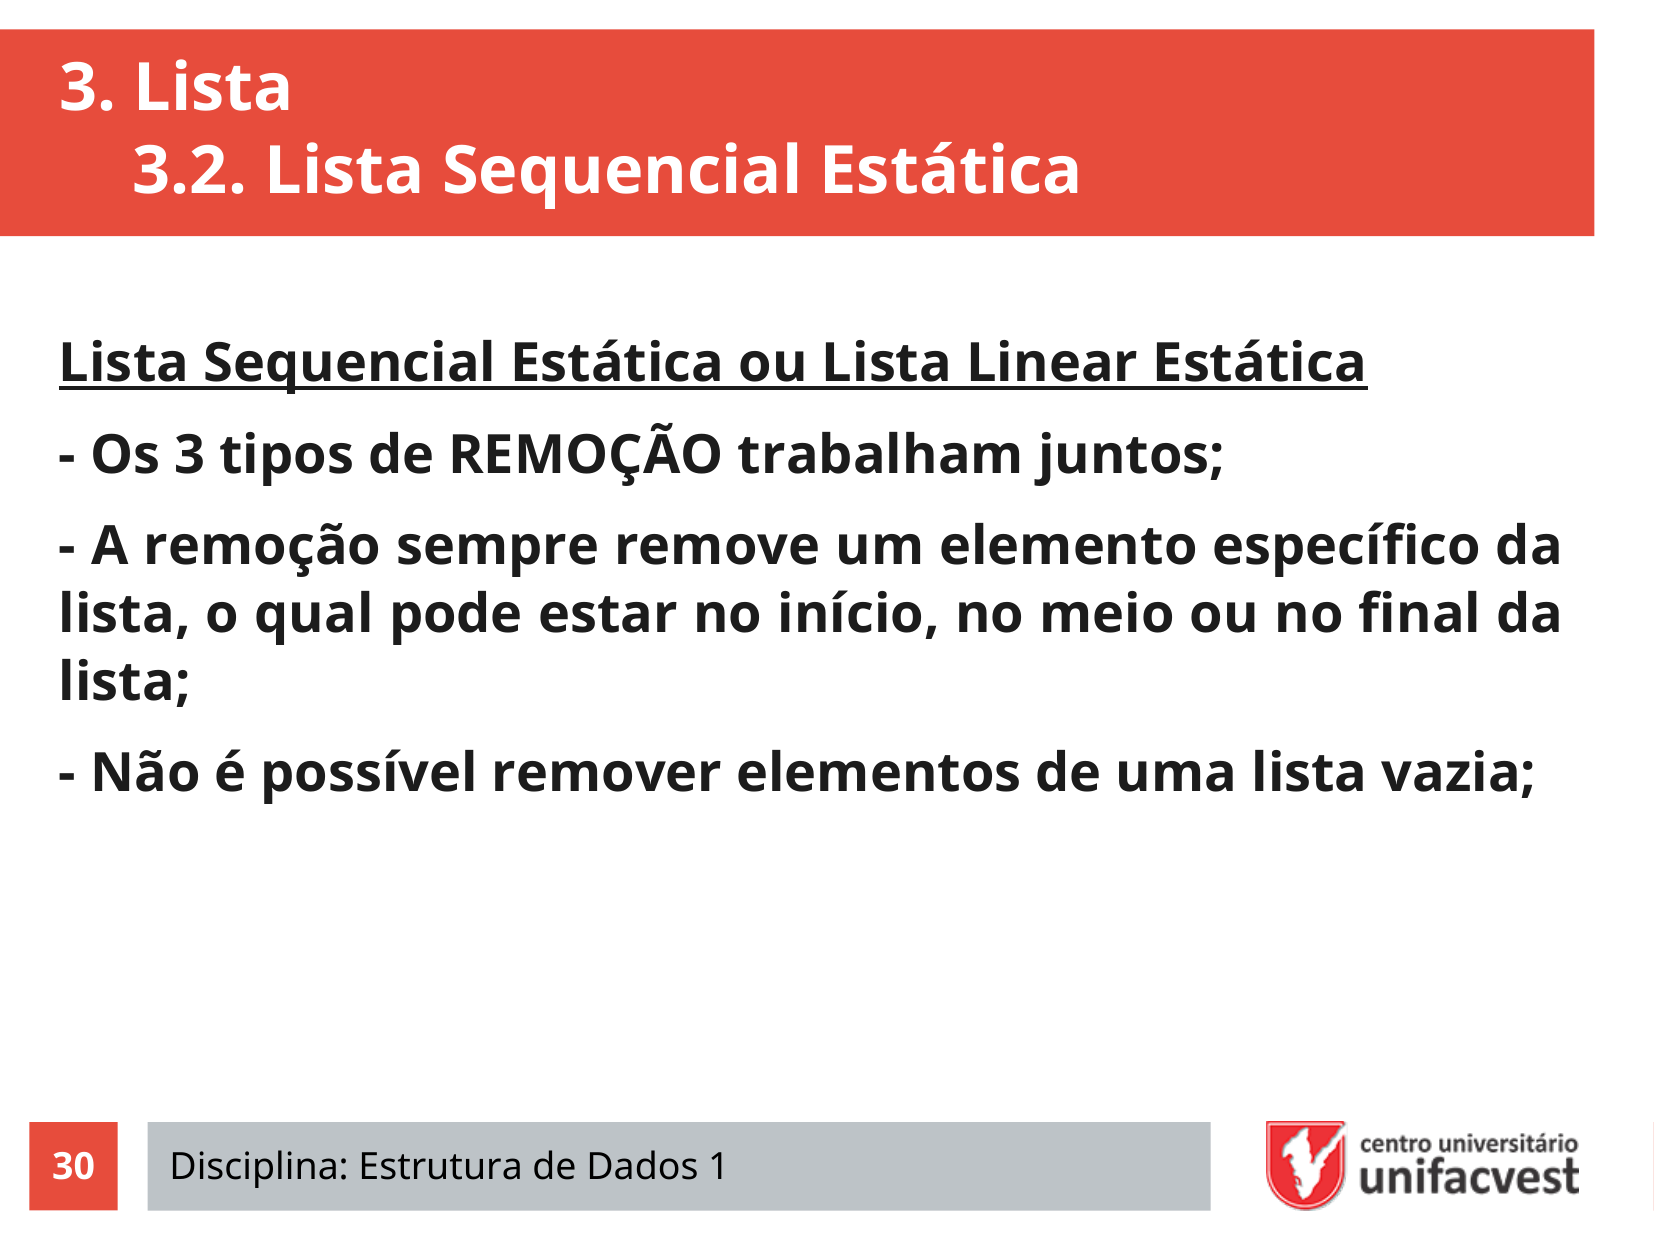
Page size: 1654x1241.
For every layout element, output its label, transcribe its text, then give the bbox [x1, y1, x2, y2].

title 3. Lista 3.2. Lista Sequencial Estática [59, 59, 1595, 207]
list Lista Sequencial Estática ou Lista Linear Estática - Os 3 tipos de REMOÇÃO trabalham juntos; - A remoção sempre remove um elemento específico da lista, o qual pode estar no início, no meio ou no final da lista; - Não é possível remover elementos de uma lista vazia; [59, 324, 1566, 1093]
picture [1266, 1121, 1579, 1211]
text_box Disciplina: Estrutura de Dados 1 [154, 1132, 1205, 1196]
text_box [1238, 1120, 1654, 1212]
